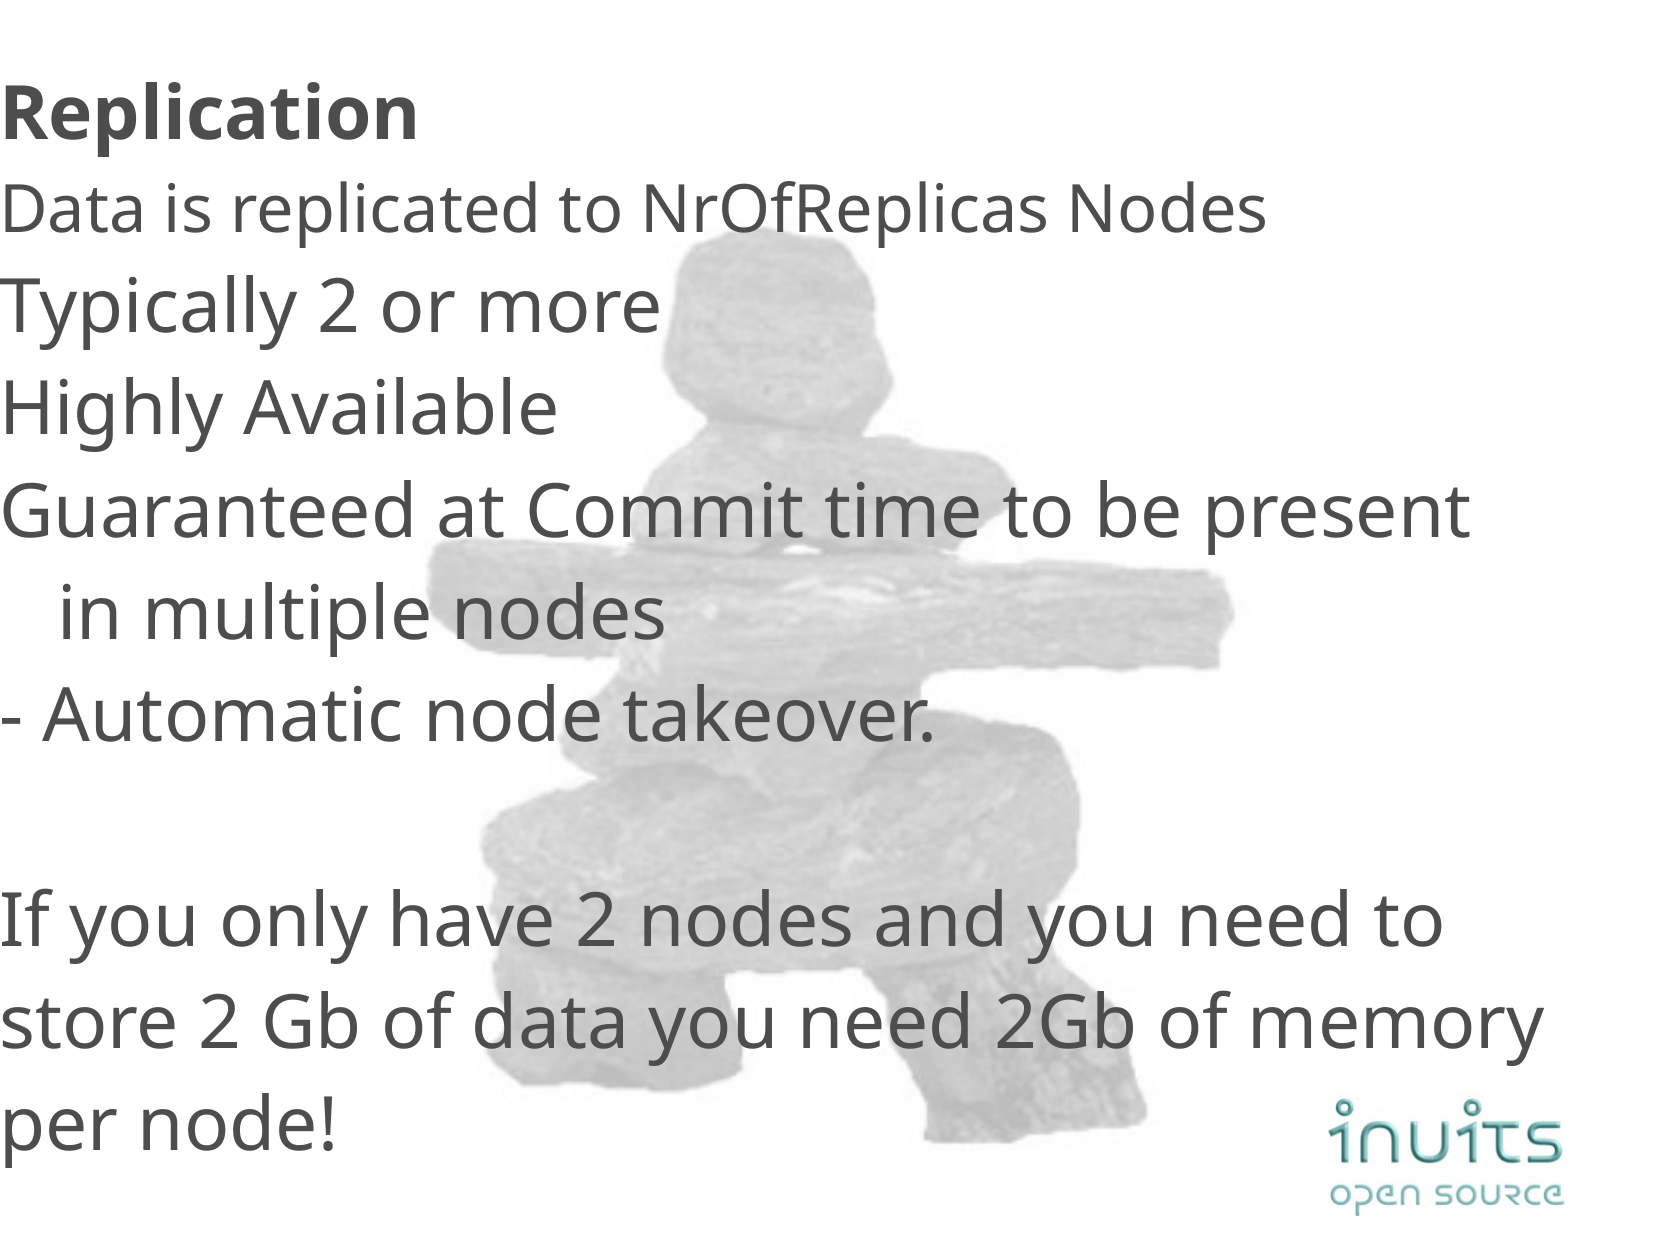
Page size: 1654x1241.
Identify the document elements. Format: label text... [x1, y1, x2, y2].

text_box Replication Data is replicated to NrOfReplicas Nodes Typically 2 or more Highly Available Guaranteed at Commit time to be present in multiple nodes - Automatic node takeover. If you only have 2 nodes and you need to store 2 Gb of data you need 2Gb of memory per node! [0, 51, 1654, 1241]
